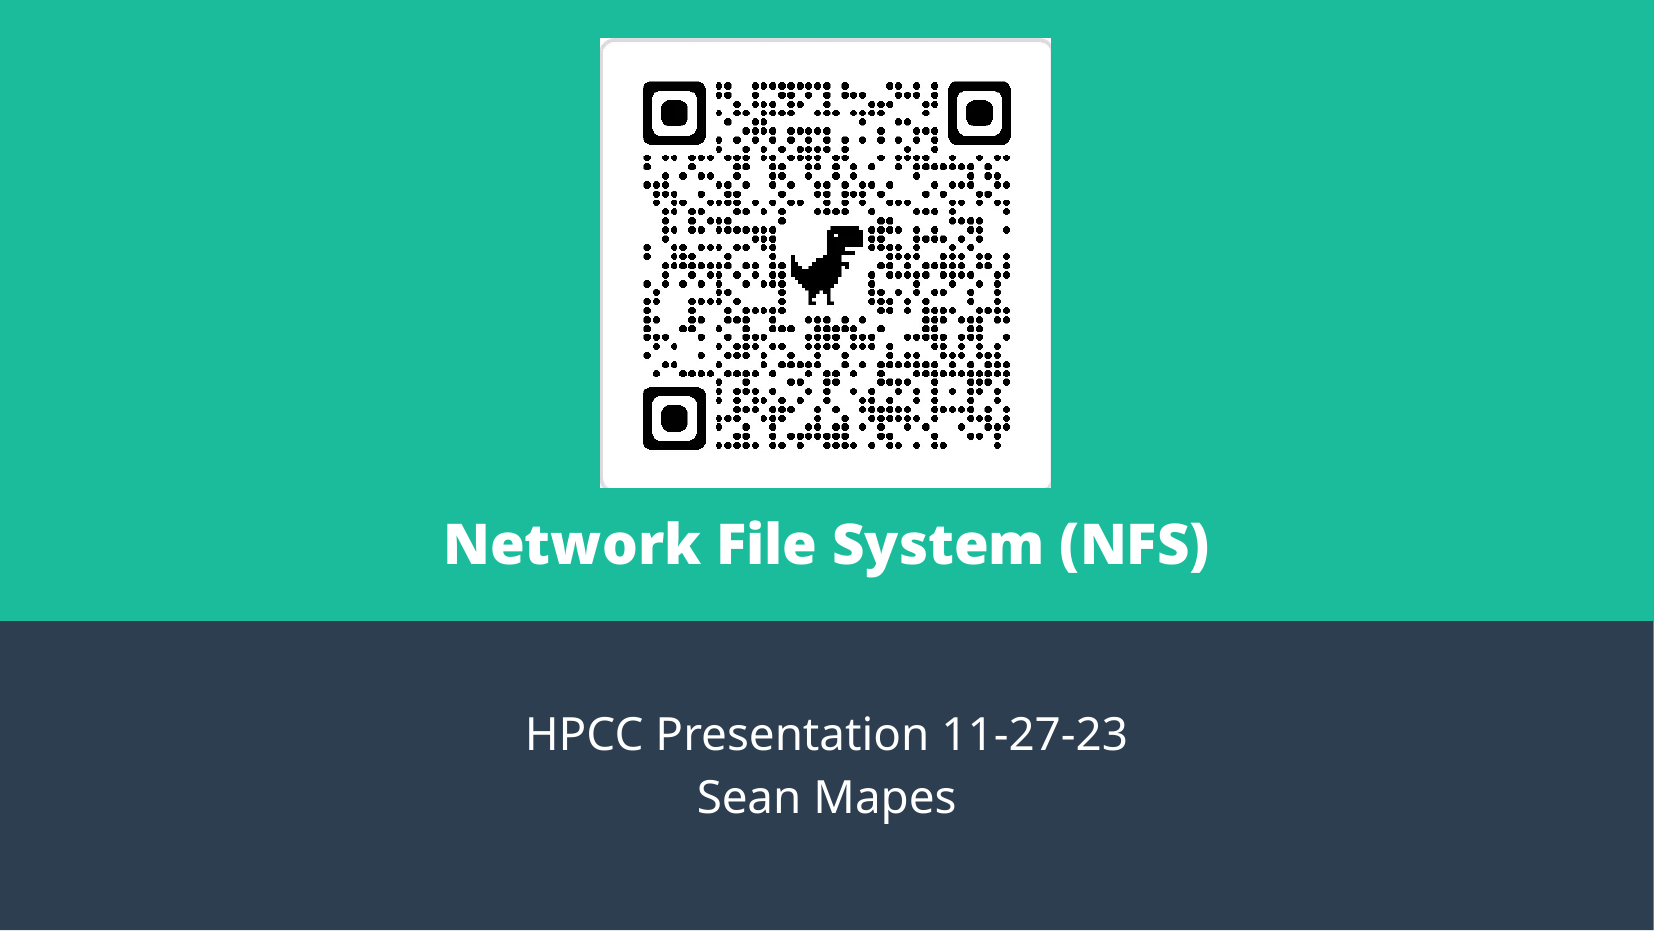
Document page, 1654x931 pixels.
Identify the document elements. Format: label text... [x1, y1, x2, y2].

picture [600, 38, 1051, 488]
subtitle HPCC Presentation 11-27-23 Sean Mapes [59, 642, 1595, 886]
title Network File System (NFS) [59, 465, 1595, 583]
